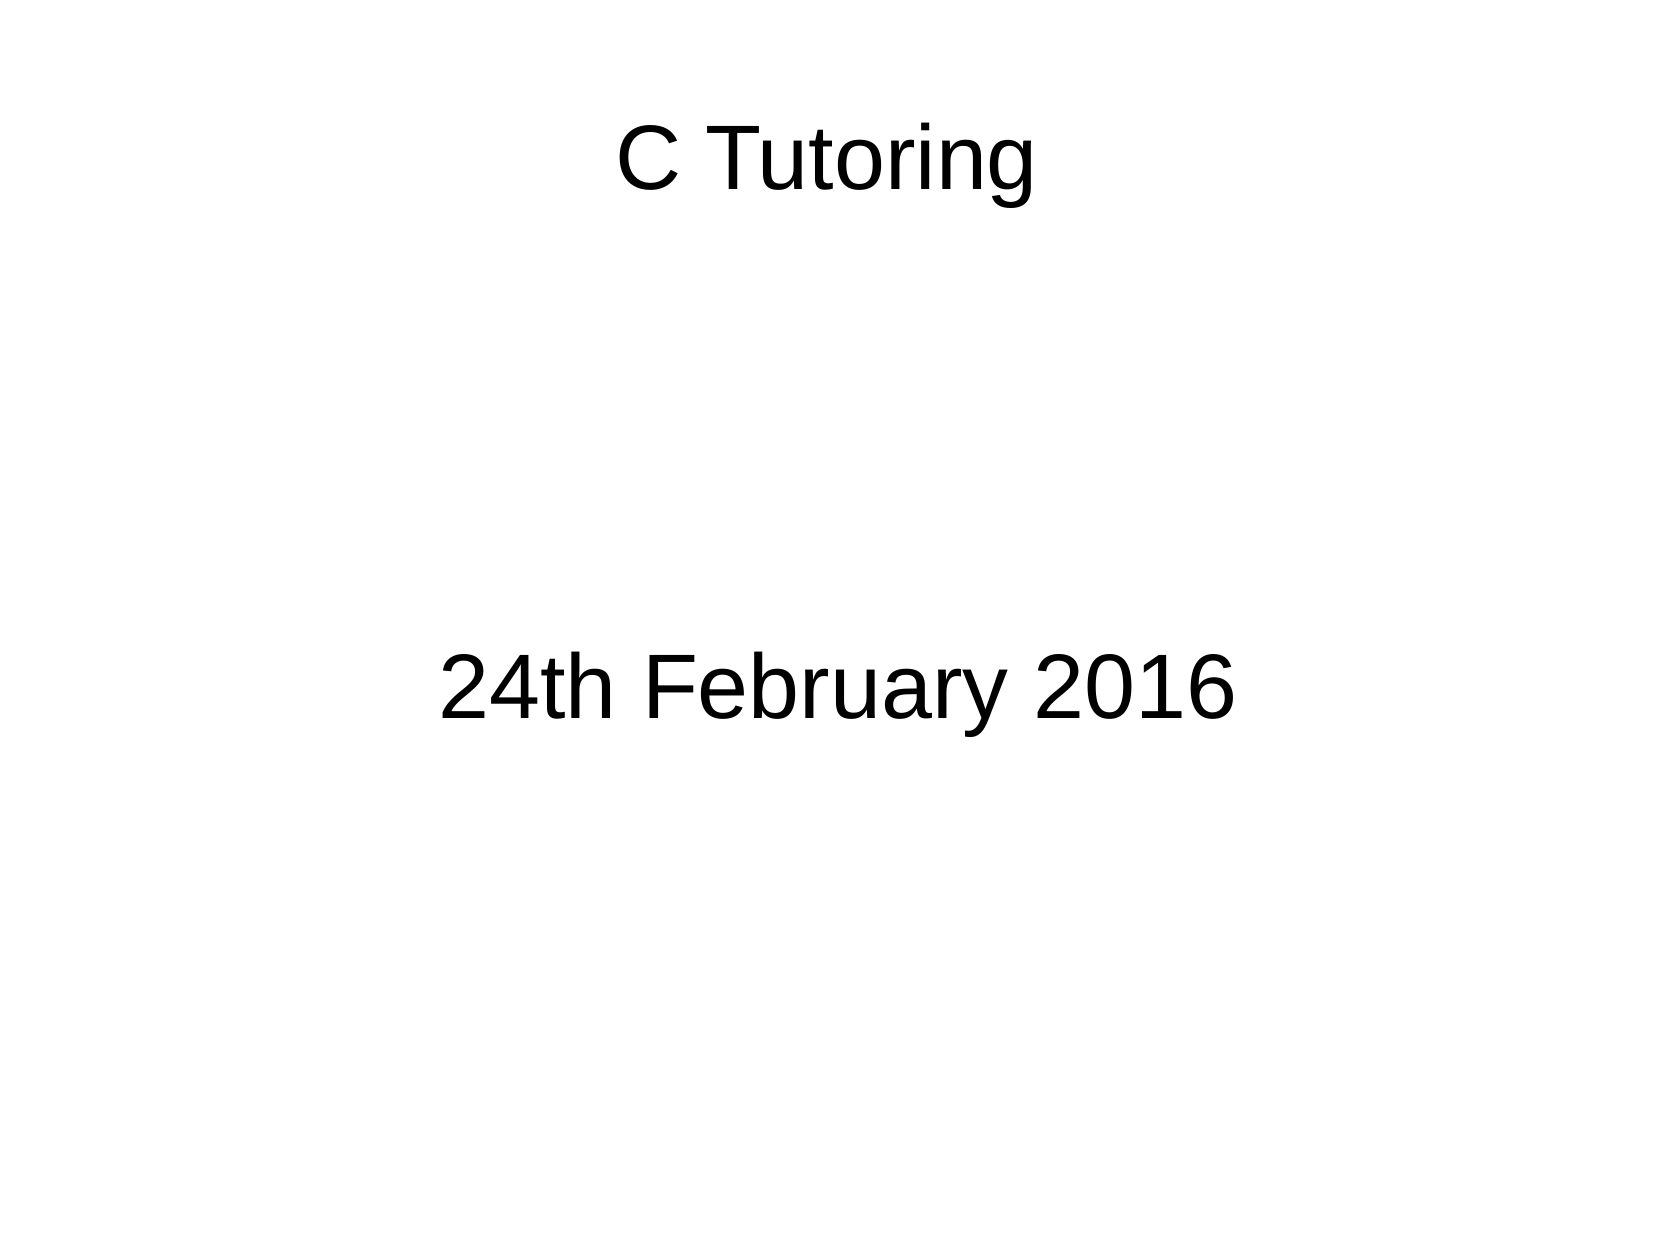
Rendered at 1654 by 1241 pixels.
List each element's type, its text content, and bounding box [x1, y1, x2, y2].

subtitle 24th February 2016 [94, 253, 1583, 1111]
title C Tutoring [82, 49, 1571, 257]
